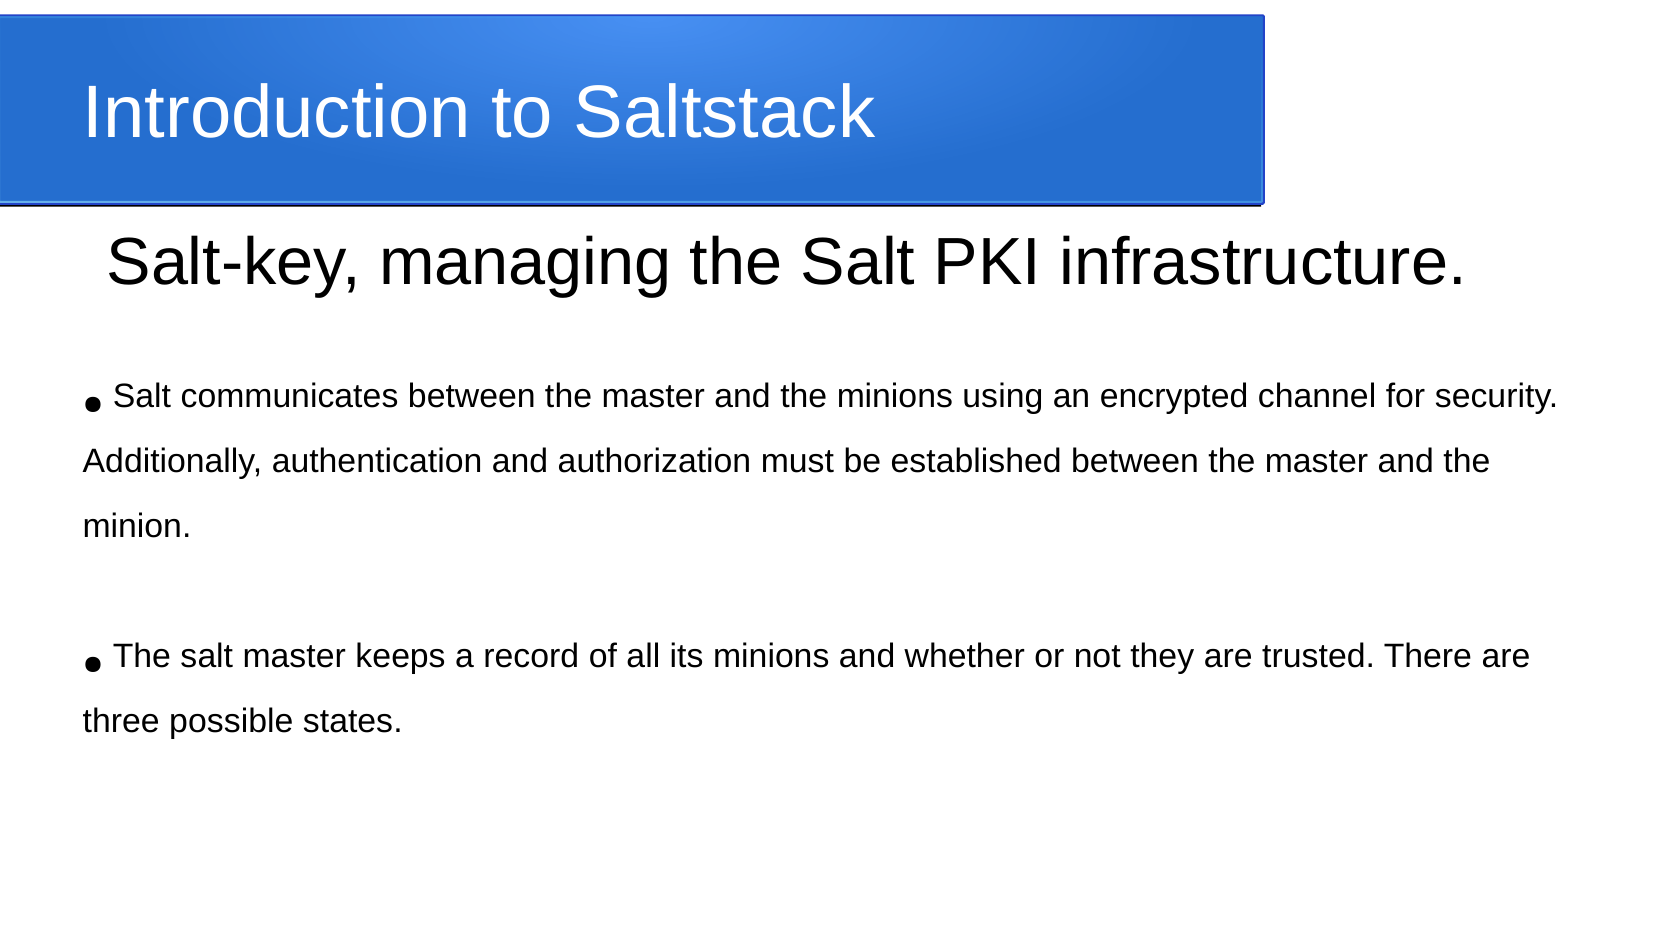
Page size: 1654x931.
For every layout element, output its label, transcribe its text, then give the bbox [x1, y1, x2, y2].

subtitle Salt-key, managing the Salt PKI infrastructure. Salt communicates between the master and the minions using an encrypted channel for security. Additionally, authentication and authorization must be established between the master and the minion. The salt master keeps a record of all its minions and whether or not they are trusted. There are three possible states. [82, 224, 1571, 764]
title Introduction to Saltstack [82, 35, 1235, 189]
